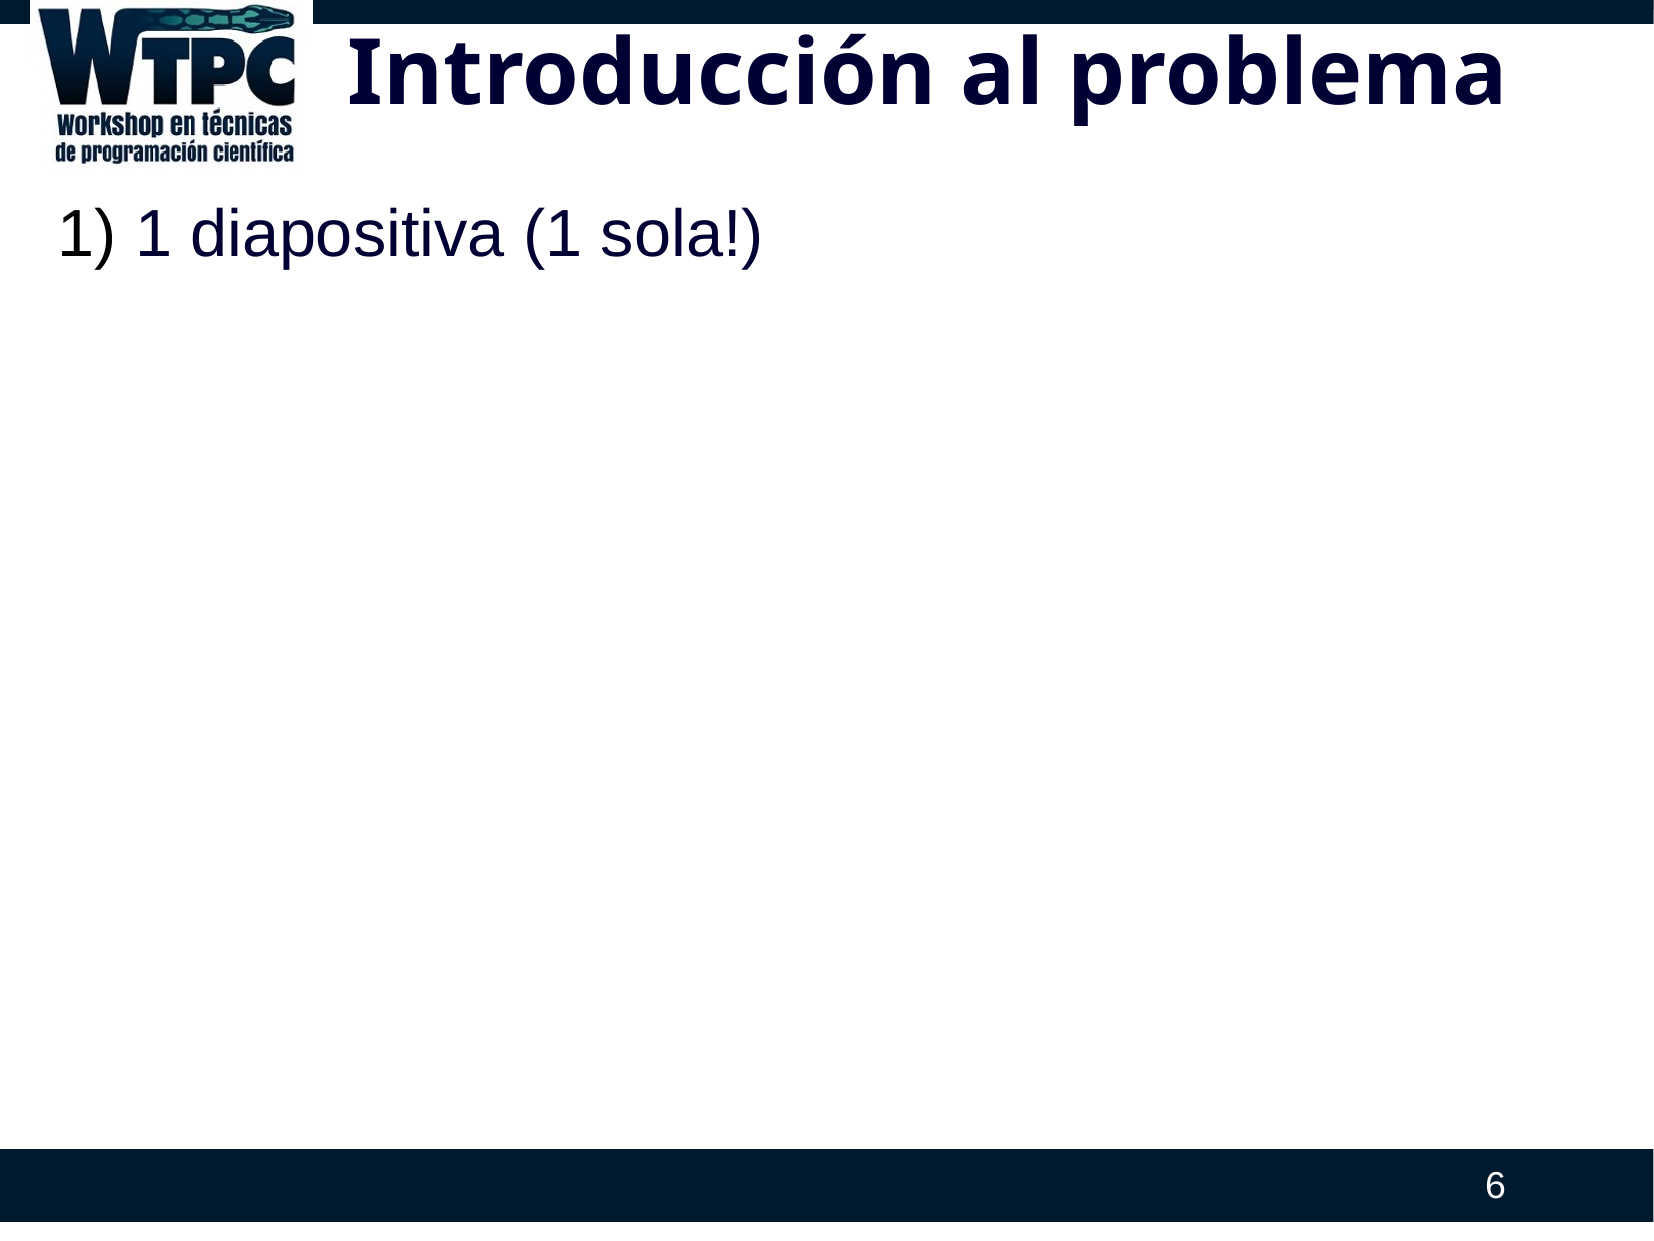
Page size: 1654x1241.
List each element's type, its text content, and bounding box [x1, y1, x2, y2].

picture [0, 1149, 1654, 1223]
title Introducción al problema [347, 24, 1569, 125]
picture [0, 0, 1654, 175]
list 1 diapositiva (1 sola!) [39, 195, 1617, 1106]
text_box <número> [1470, 1156, 1654, 1228]
